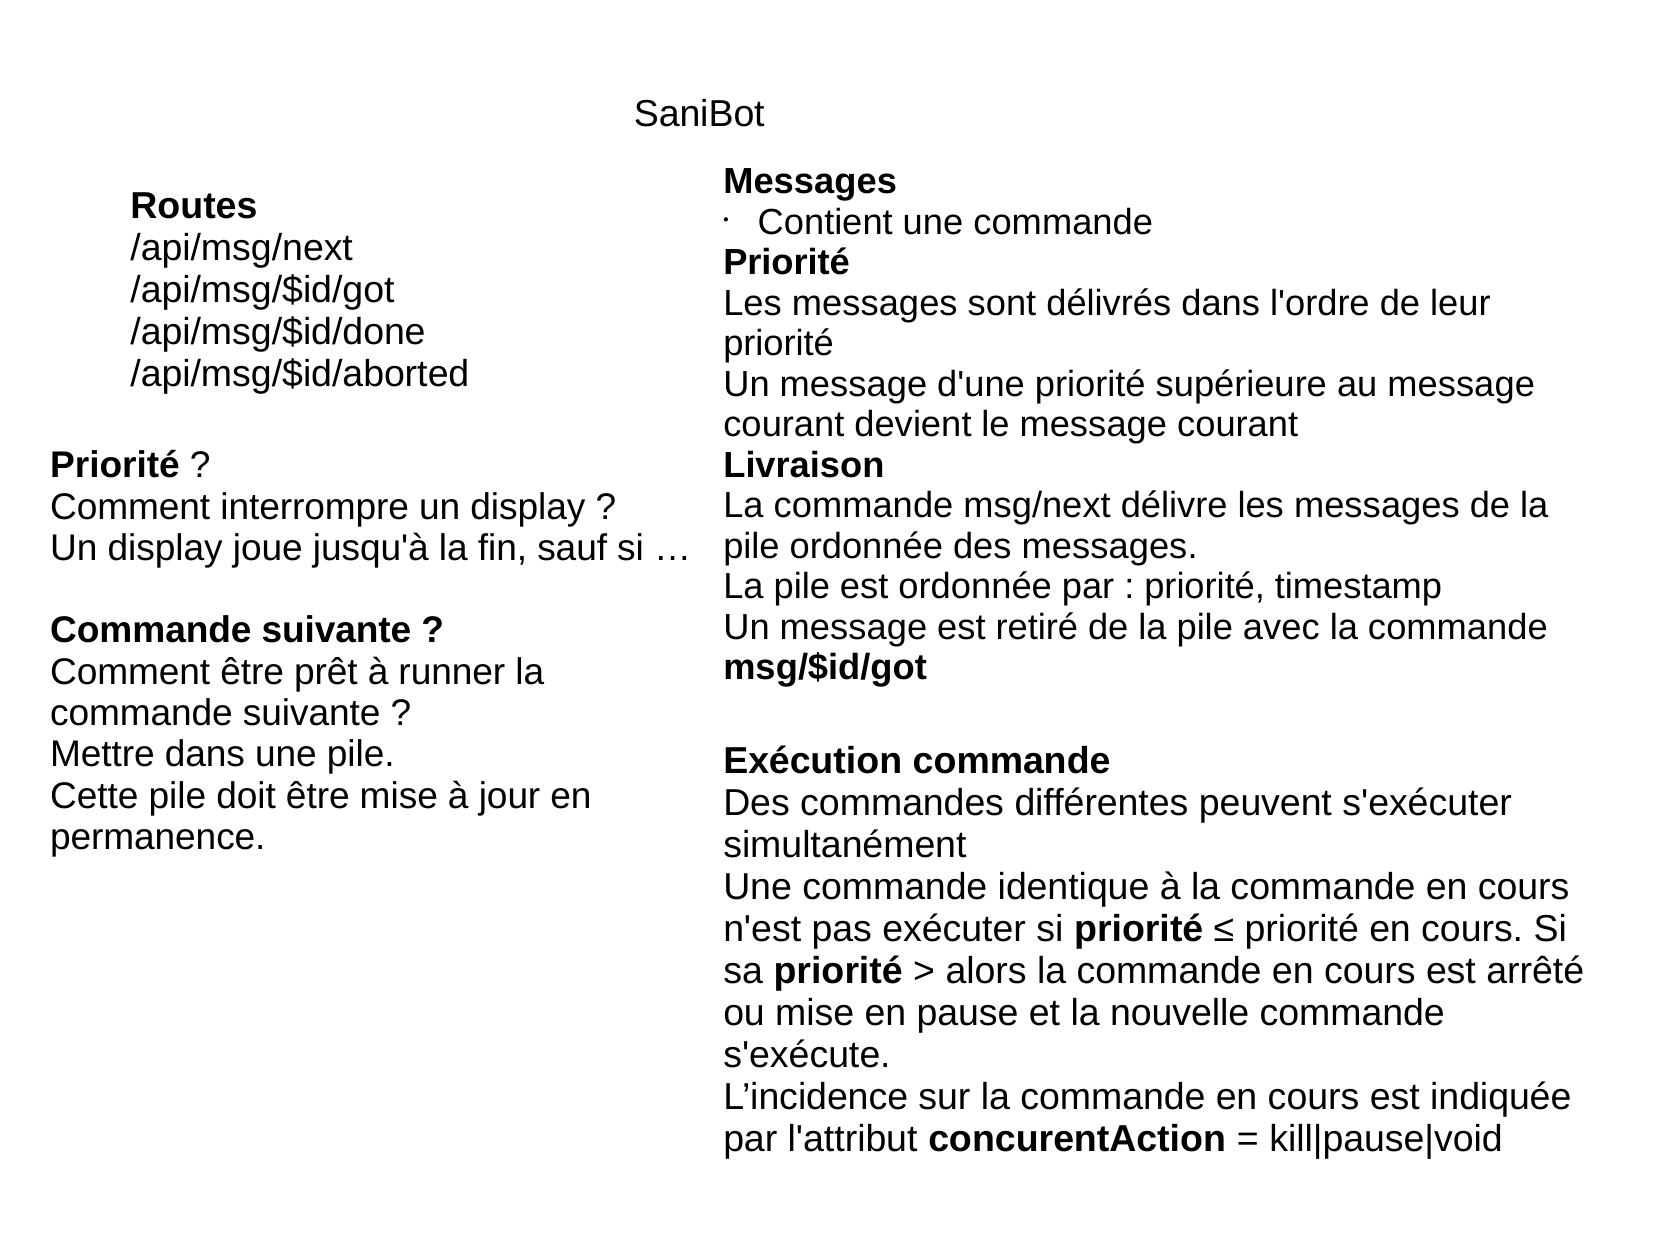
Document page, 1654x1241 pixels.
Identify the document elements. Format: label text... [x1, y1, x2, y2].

text_box Priorité ? Comment interrompre un display ? Un display joue jusqu'à la fin, sauf si … Commande suivante ? Comment être prêt à runner la commande suivante ? Mettre dans une pile. Cette pile doit être mise à jour en permanence. [35, 437, 710, 910]
text_box Messages Contient une commande Priorité Les messages sont délivrés dans l'ordre de leur priorité Un message d'une priorité supérieure au message courant devient le message courant Livraison La commande msg/next délivre les messages de la pile ordonnée des messages. La pile est ordonnée par : priorité, timestamp Un message est retiré de la pile avec la commande msg/$id/got [708, 153, 1607, 697]
text_box Exécution commande Des commandes différentes peuvent s'exécuter simultanément Une commande identique à la commande en cours n'est pas exécuter si priorité ≤ priorité en cours. Si sa priorité > alors la commande en cours est arrêté ou mise en pause et la nouvelle commande s'exécute. L’incidence sur la commande en cours est indiquée par l'attribut concurentAction = kill|pause|void [708, 732, 1619, 1186]
text_box Routes /api/msg/next /api/msg/$id/got /api/msg/$id/done /api/msg/$id/aborted [115, 176, 485, 402]
text_box SaniBot [618, 84, 780, 142]
